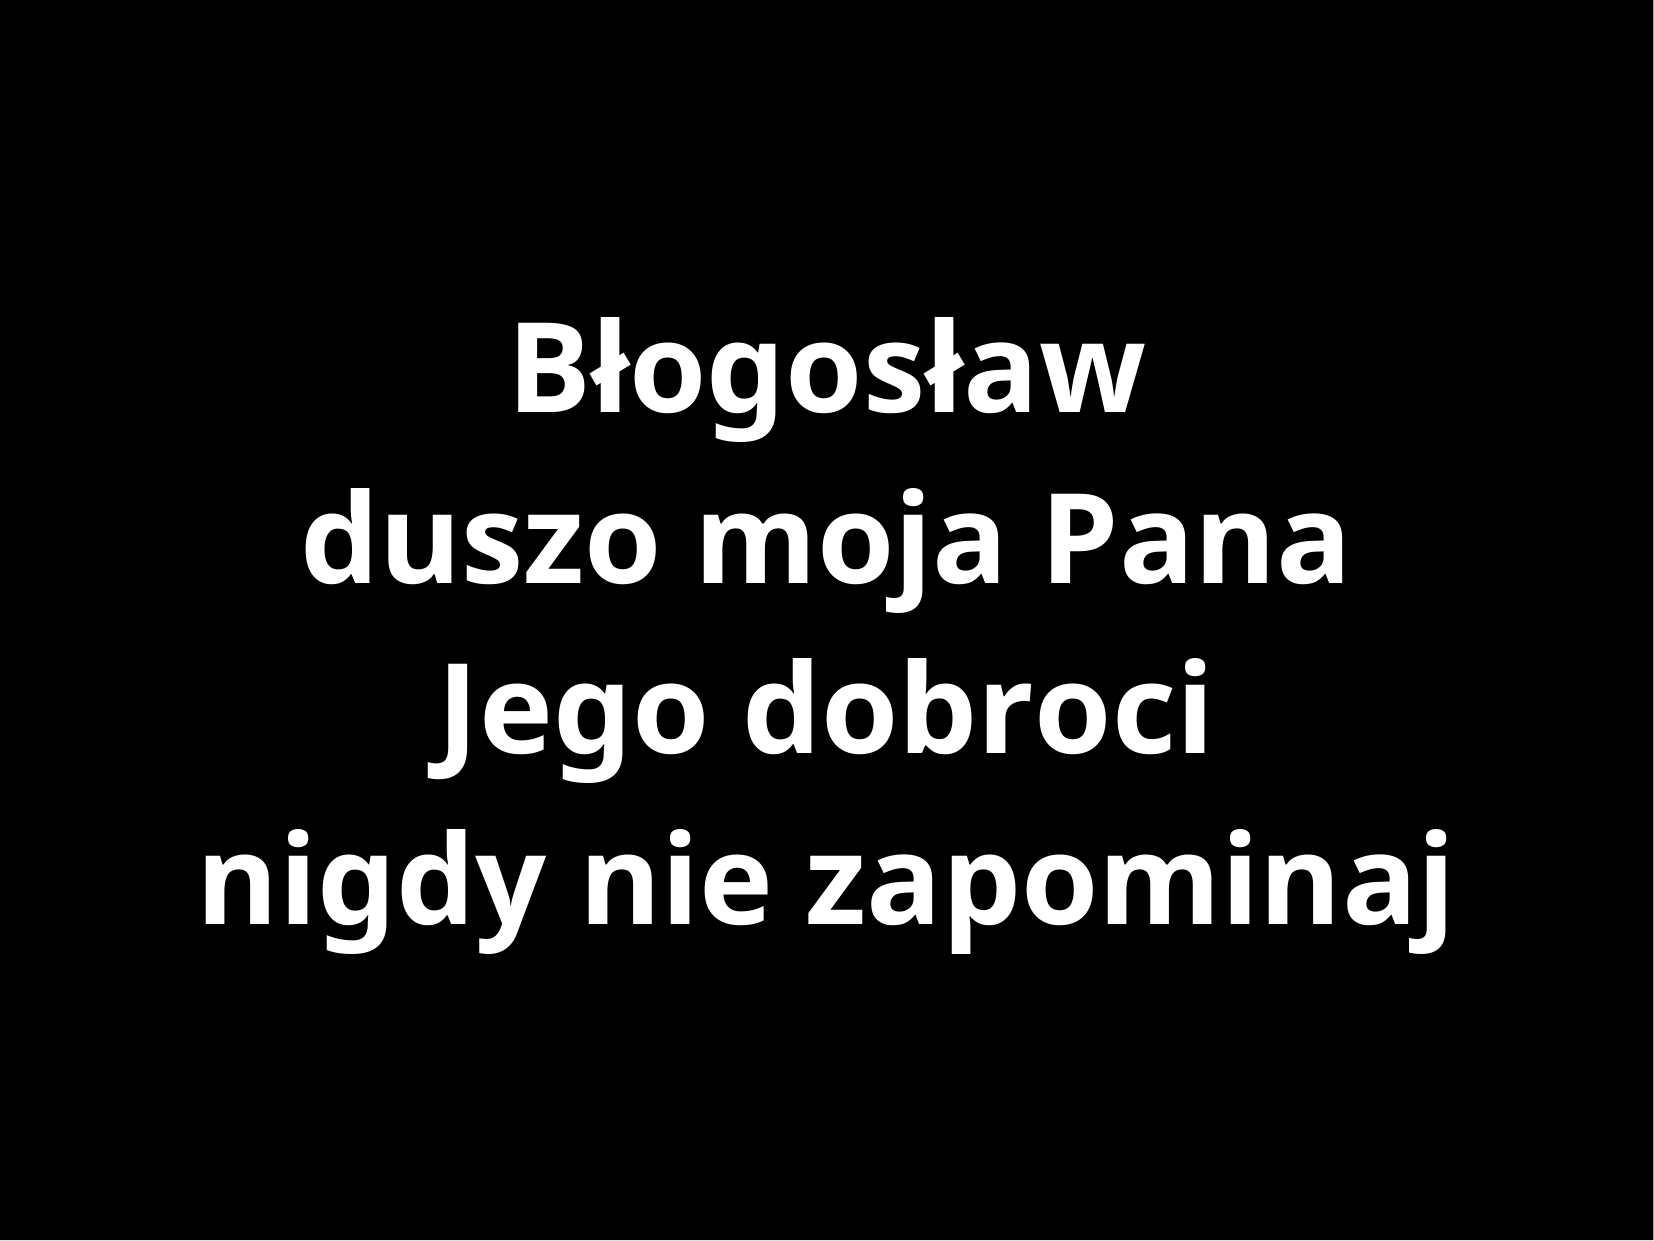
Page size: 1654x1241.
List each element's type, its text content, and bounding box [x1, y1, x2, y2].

title Błogosław duszo moja Pana Jego dobroci nigdy nie zapominaj [0, 0, 1654, 1241]
